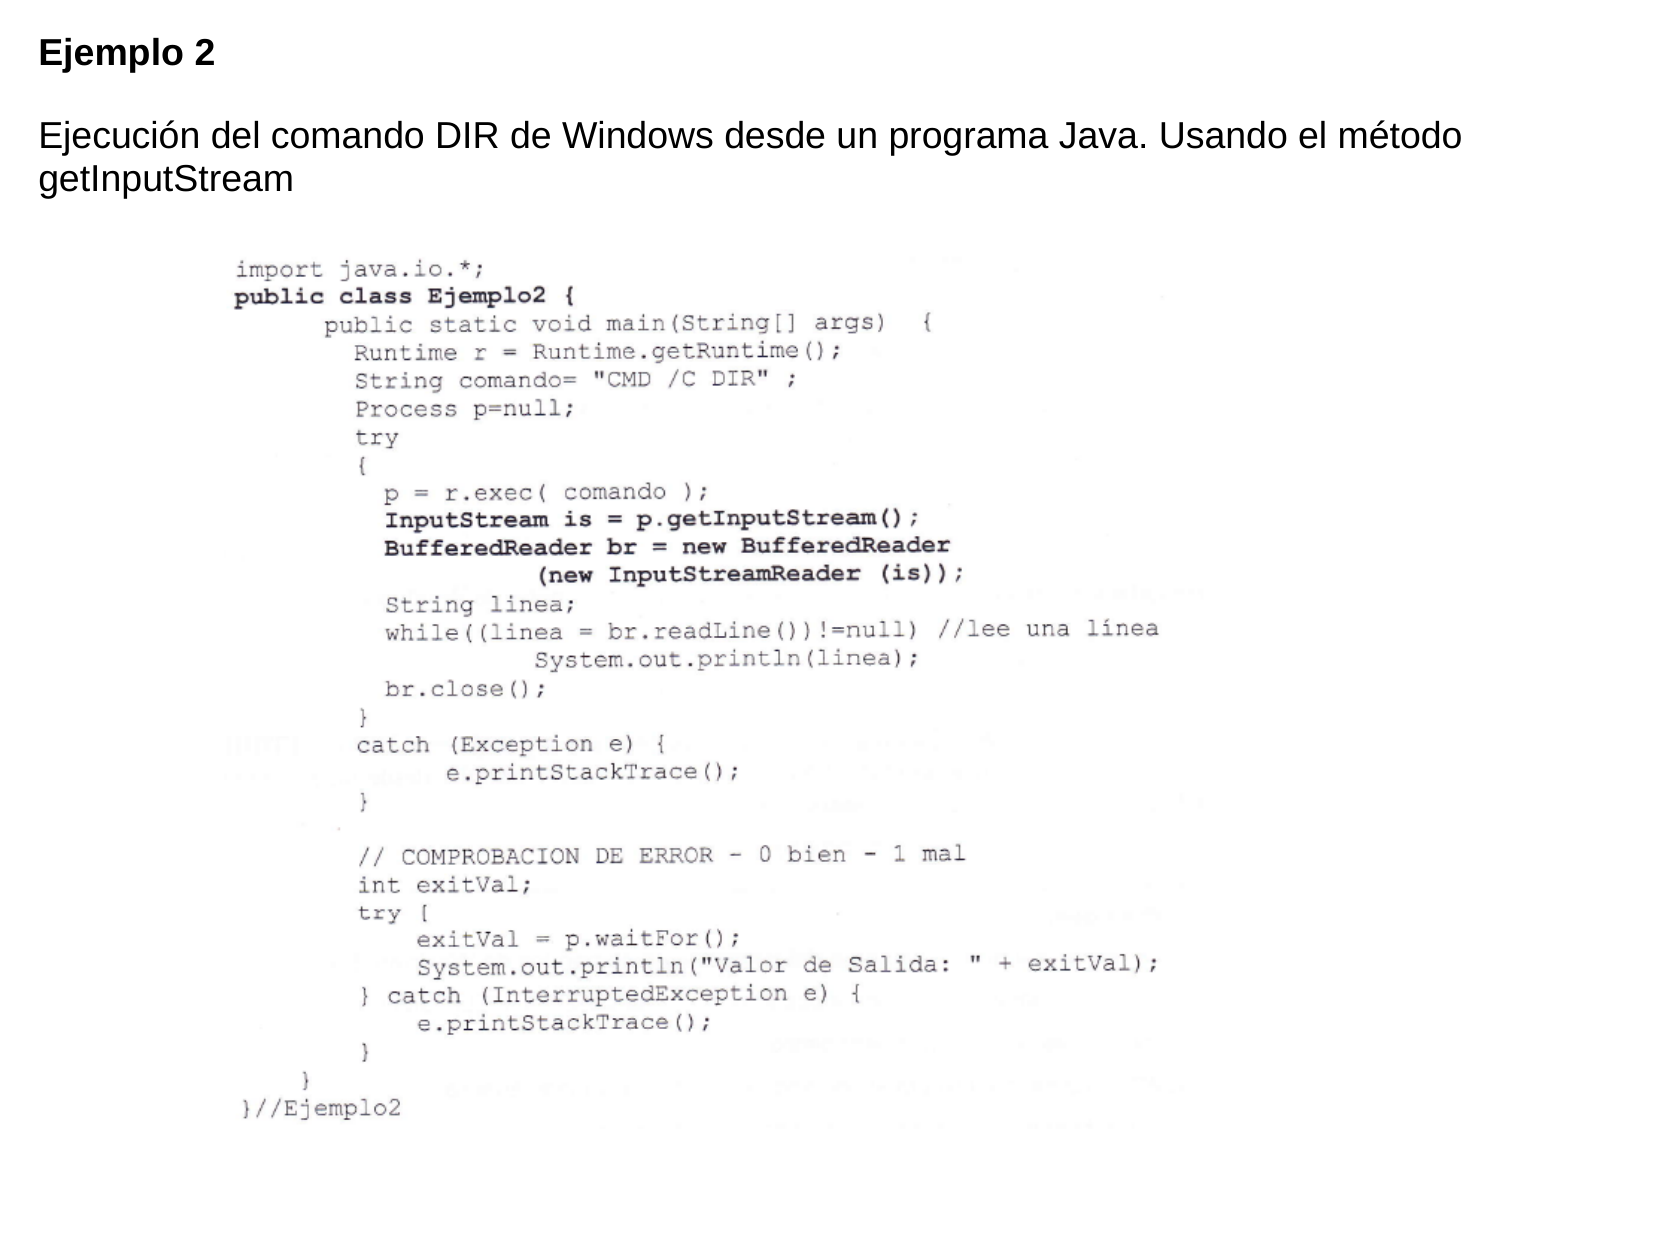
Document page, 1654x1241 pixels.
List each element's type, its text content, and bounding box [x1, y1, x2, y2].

text_box Ejemplo 2 Ejecución del comando DIR de Windows desde un programa Java. Usando el método getInputStream [23, 23, 1630, 208]
picture [224, 247, 1205, 1129]
